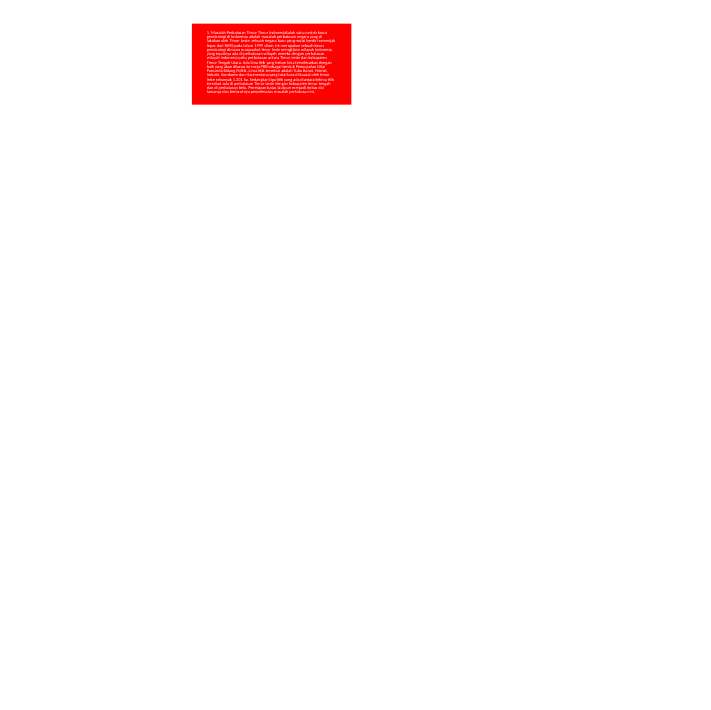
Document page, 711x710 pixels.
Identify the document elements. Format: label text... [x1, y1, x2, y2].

list 1. Masalah Perbatasan Timor Timur IndonesiaSalah satu contoh kasus geostrategi di Indonesia adalah masalah perbatasan negara yang di lakukan oleh Timor Leste, sebuah negara baru yang mulai berdiri semenjak lepas dari NKRI pada tahun 1999 silam. Ini merupakan sebuah kasus geostrategi dimana masyarakat timor leste mengklaim wilayah Indonesia yang tepatnya ada di perbatasan wilayah mereka dengan perbatasan wilayah indonesia yaitu perbatasan antara Timor Leste dan kabupaten Timur Tengah Utara. Ada lima titik yang belum bisa terselesaikan dengan baik yang akan dibawa ke meja PBB sebagai bentuk Perwujudan Nilai Pancasila Bidang Politik. Lima titik tersebut adalah Tubu Banat, Nimlat, Imbate, Sumkaem dan Haumeniana yang total luas di kuasai oleh timor leste sebanyak 1.301 ha. Sedangkan tiga titik yang ada diantara kelima titik tersebut ada di perbatasan Timor Leste dengan kabupaten timur tengah dan di perbatasan belu. Penetapan batas lautpun menjadi imbas dai lamanya dan berlarutnya penyelesaian masalah perbatasan ini. [0, 0, 711, 705]
